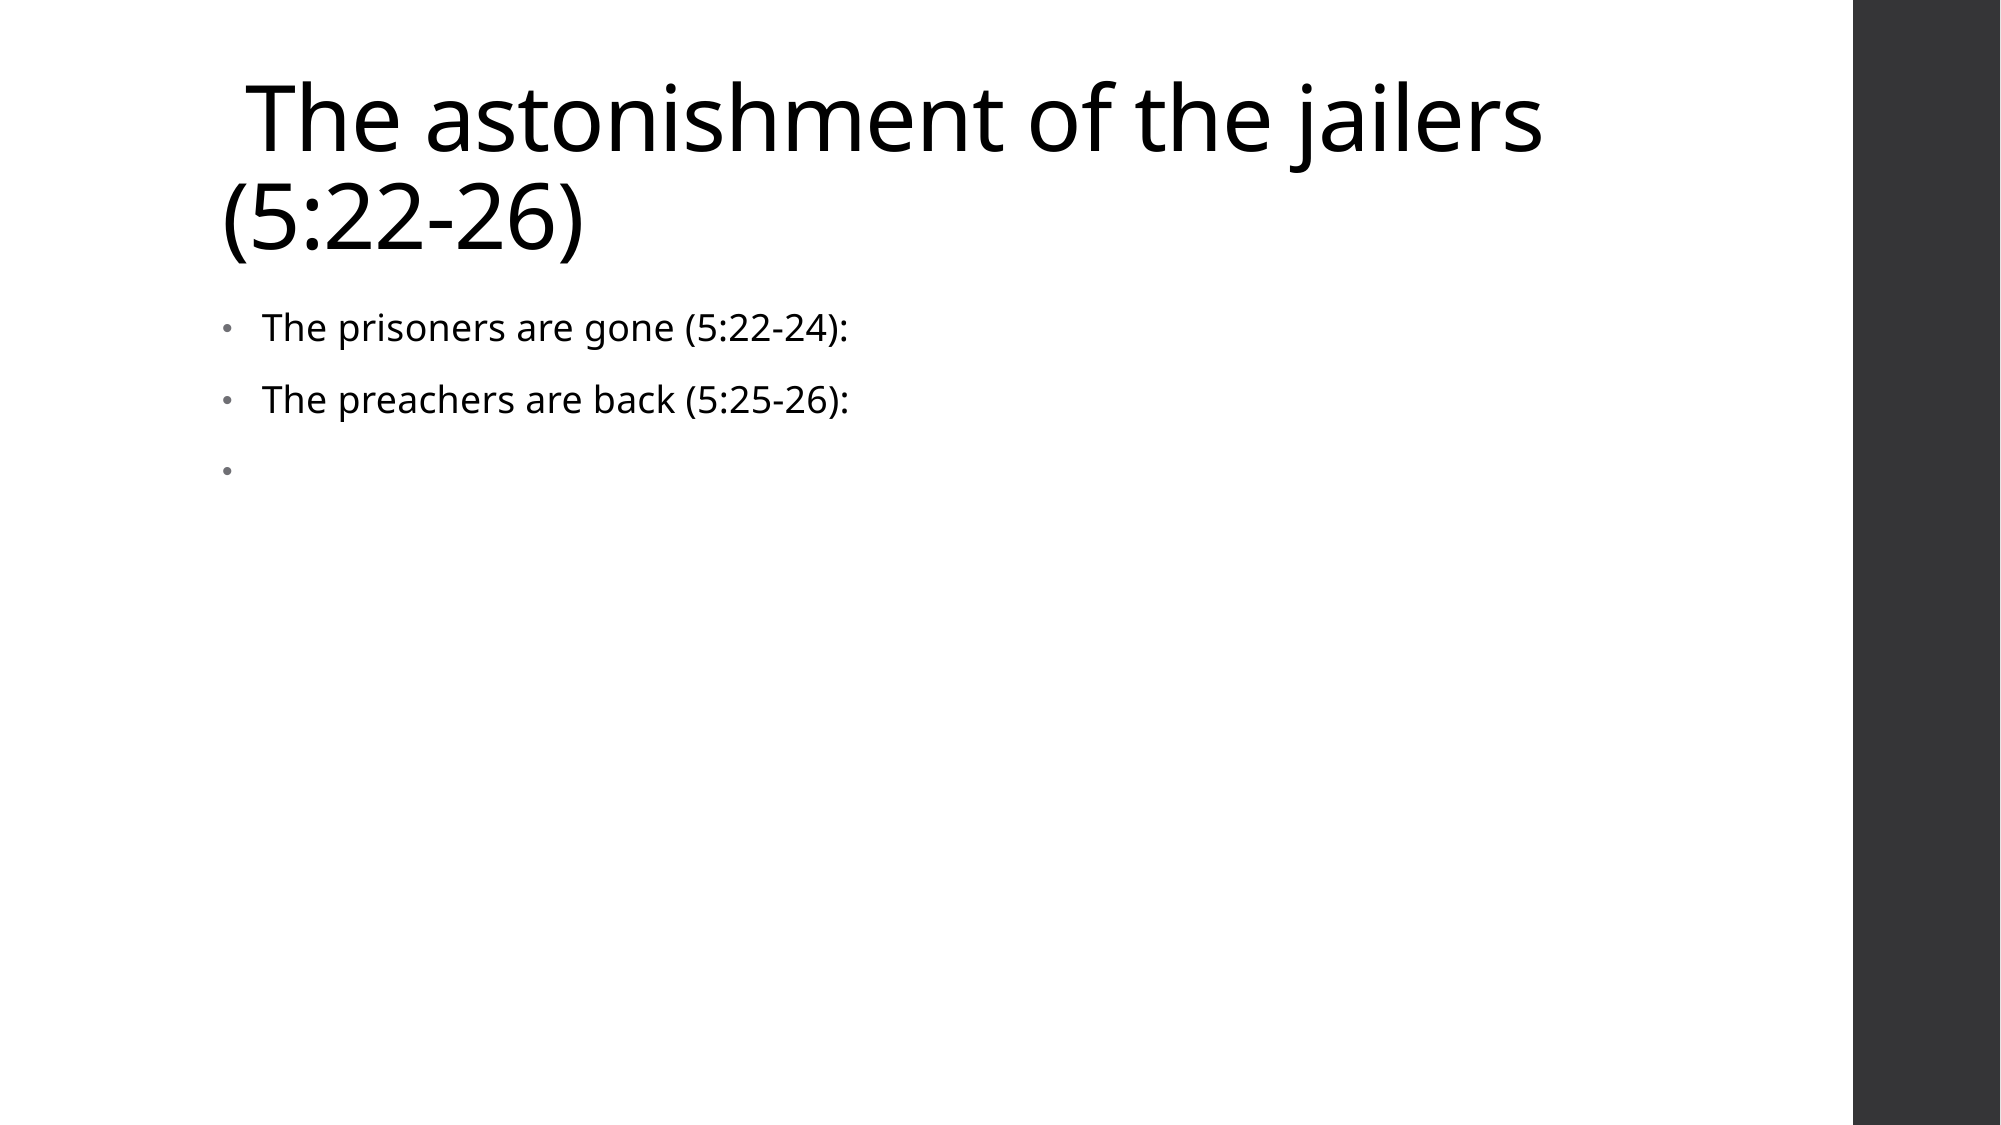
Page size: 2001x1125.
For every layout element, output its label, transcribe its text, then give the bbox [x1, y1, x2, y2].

title The astonishment of the jailers (5:22-26) [206, 60, 1797, 278]
list The prisoners are gone (5:22-24): The preachers are back (5:25-26): [206, 299, 1617, 1014]
